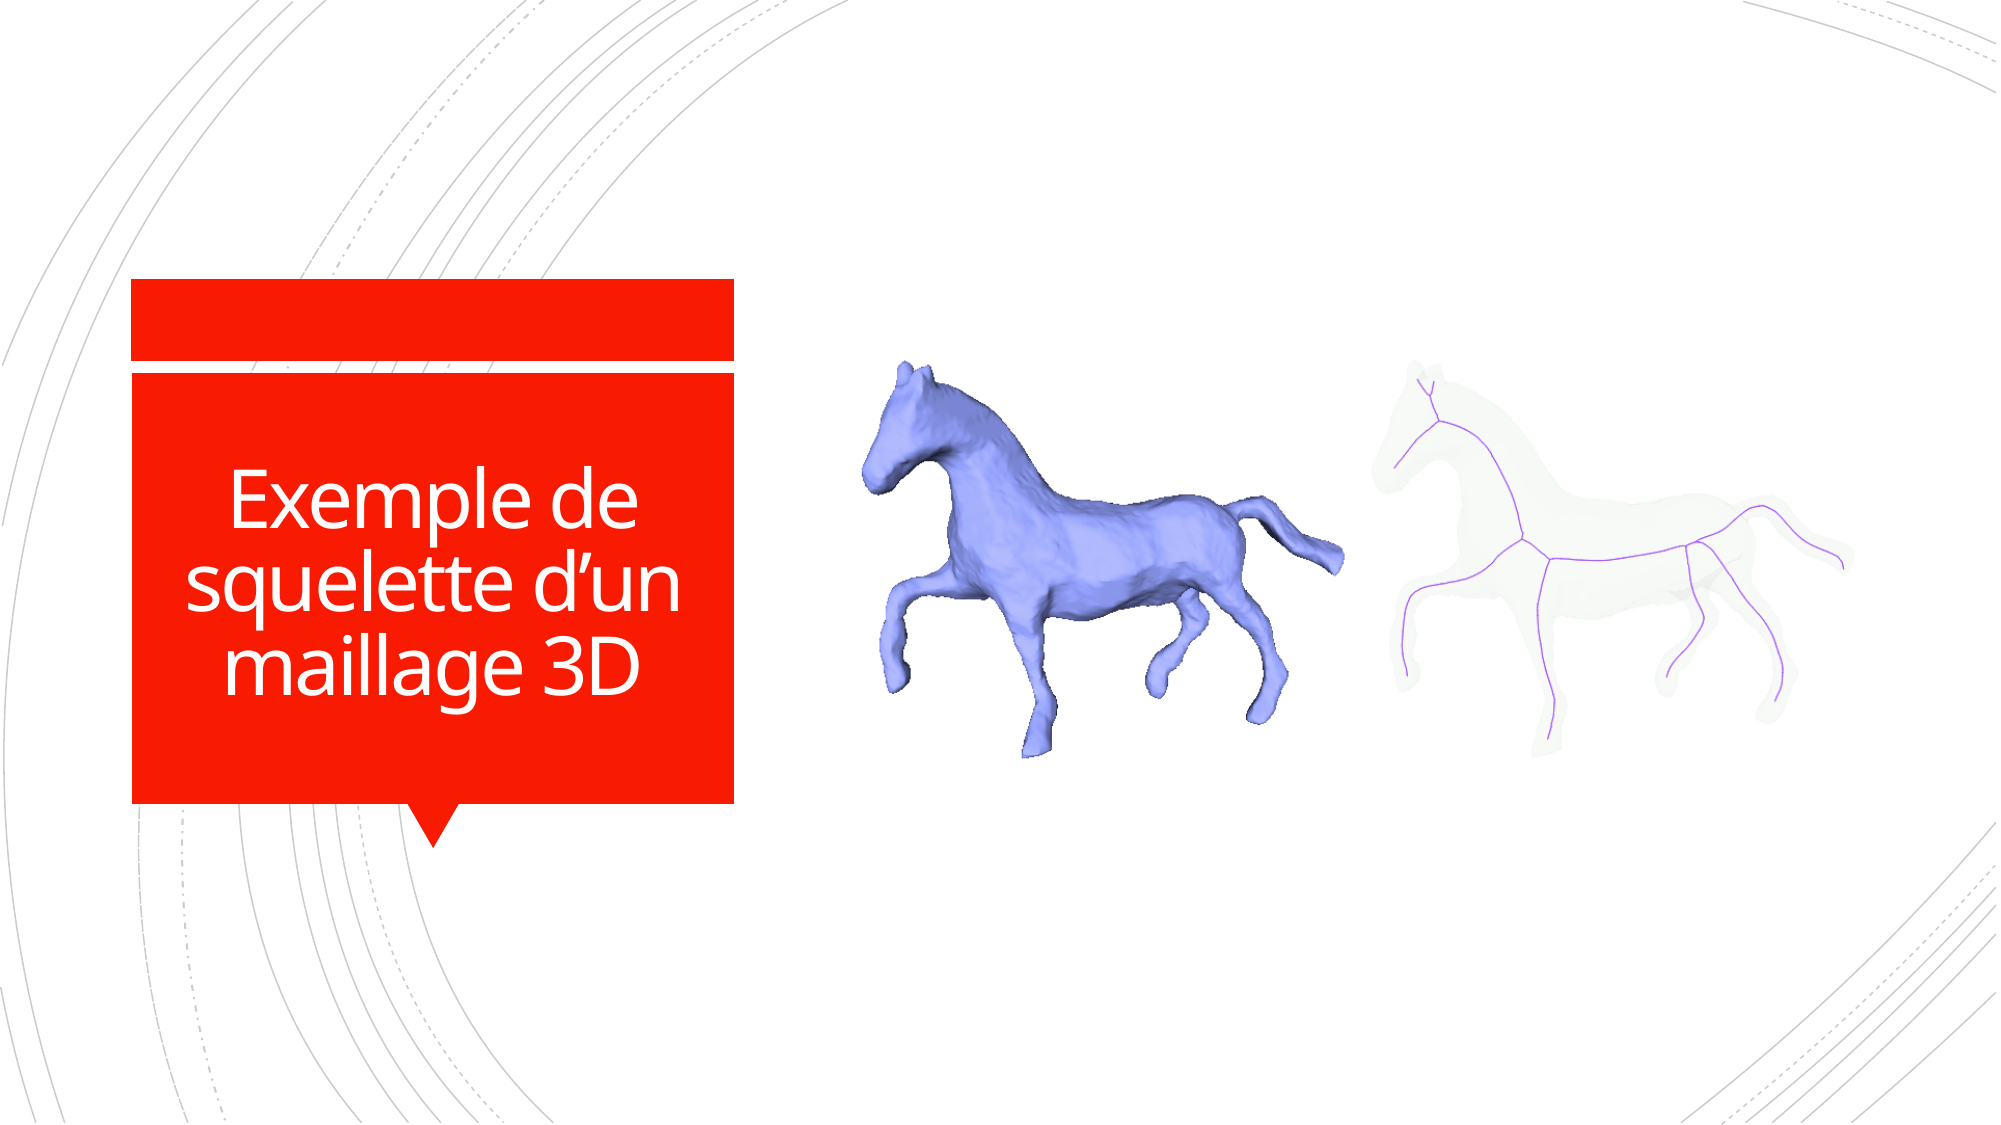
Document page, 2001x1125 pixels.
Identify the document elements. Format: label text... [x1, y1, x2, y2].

title Exemple de squelette d’un maillage 3D [145, 385, 720, 789]
picture [839, 348, 1871, 776]
